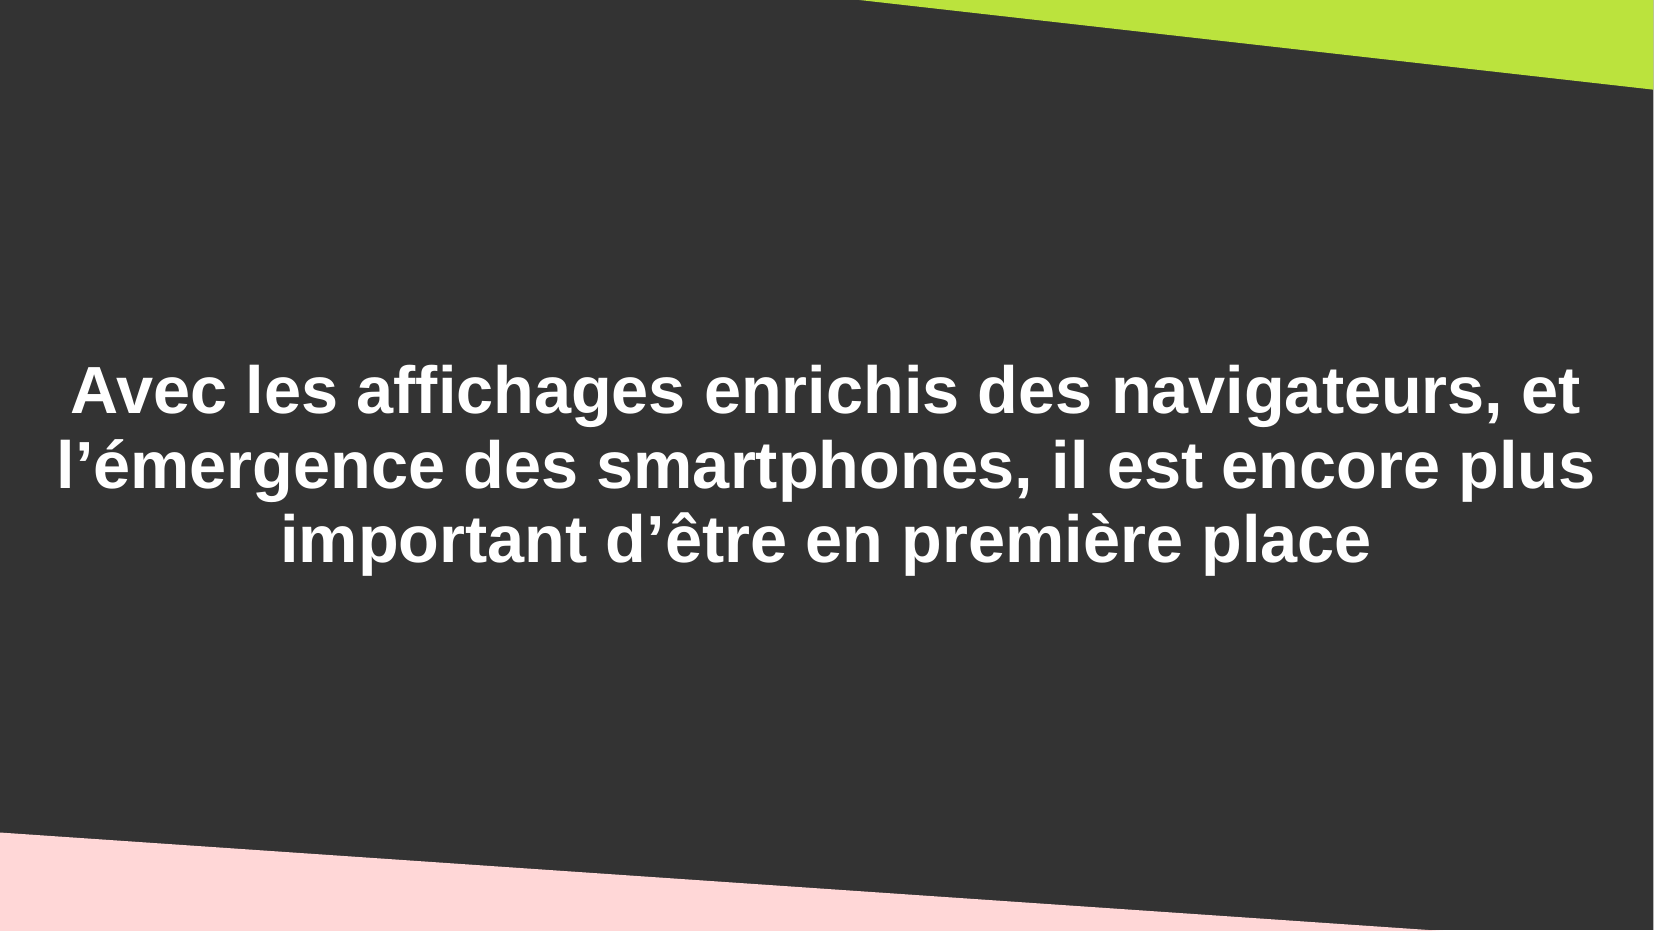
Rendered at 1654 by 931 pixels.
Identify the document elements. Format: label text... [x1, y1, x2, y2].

text_box [859, 0, 1654, 90]
text_box [0, 832, 1444, 931]
title Avec les affichages enrichis des navigateurs, et l’émergence des smartphones, il est encore plus important d’être en première place [31, 352, 1622, 578]
